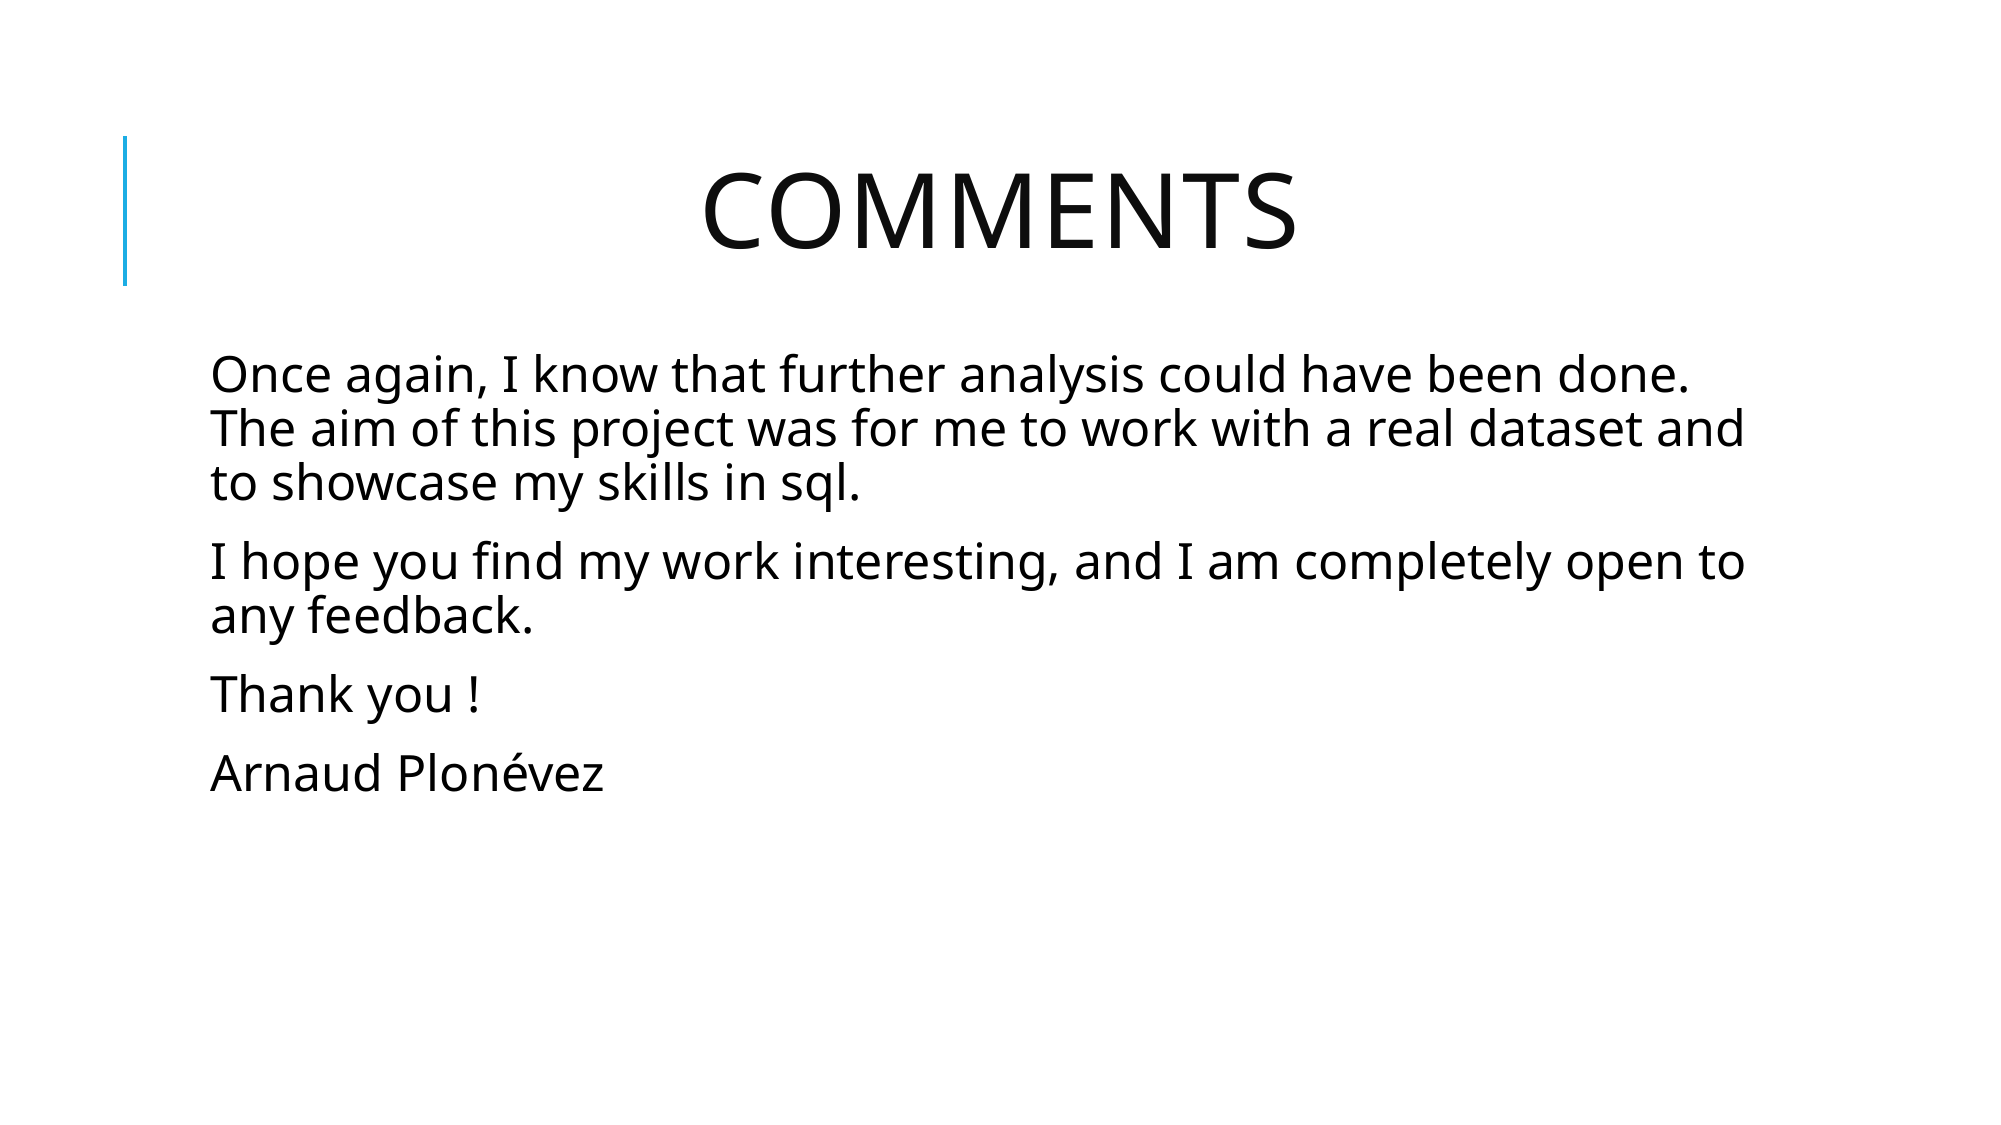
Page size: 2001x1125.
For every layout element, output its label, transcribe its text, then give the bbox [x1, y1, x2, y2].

list Once again, I know that further analysis could have been done. The aim of this project was for me to work with a real dataset and to showcase my skills in sql. I hope you find my work interesting, and I am completely open to any feedback. Thank you ! Arnaud Plonévez [202, 341, 1798, 1002]
title Comments [109, 96, 1891, 343]
